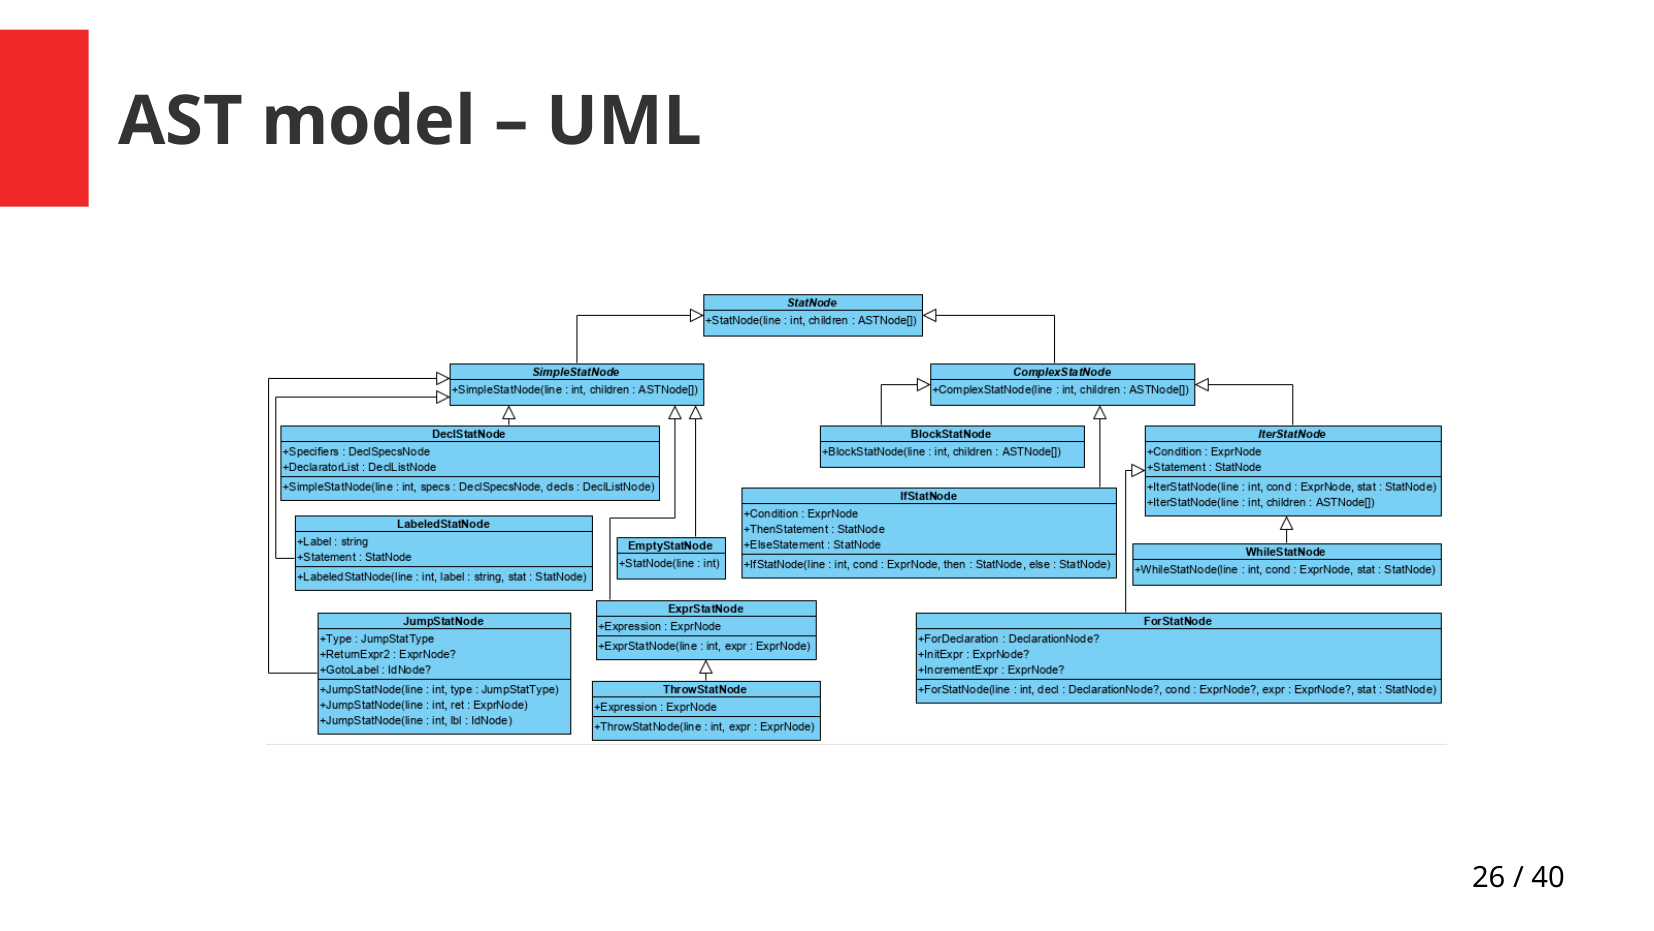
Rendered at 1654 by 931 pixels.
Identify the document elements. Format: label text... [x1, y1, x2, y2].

title AST model – UML [118, 29, 1595, 207]
picture [266, 288, 1447, 745]
